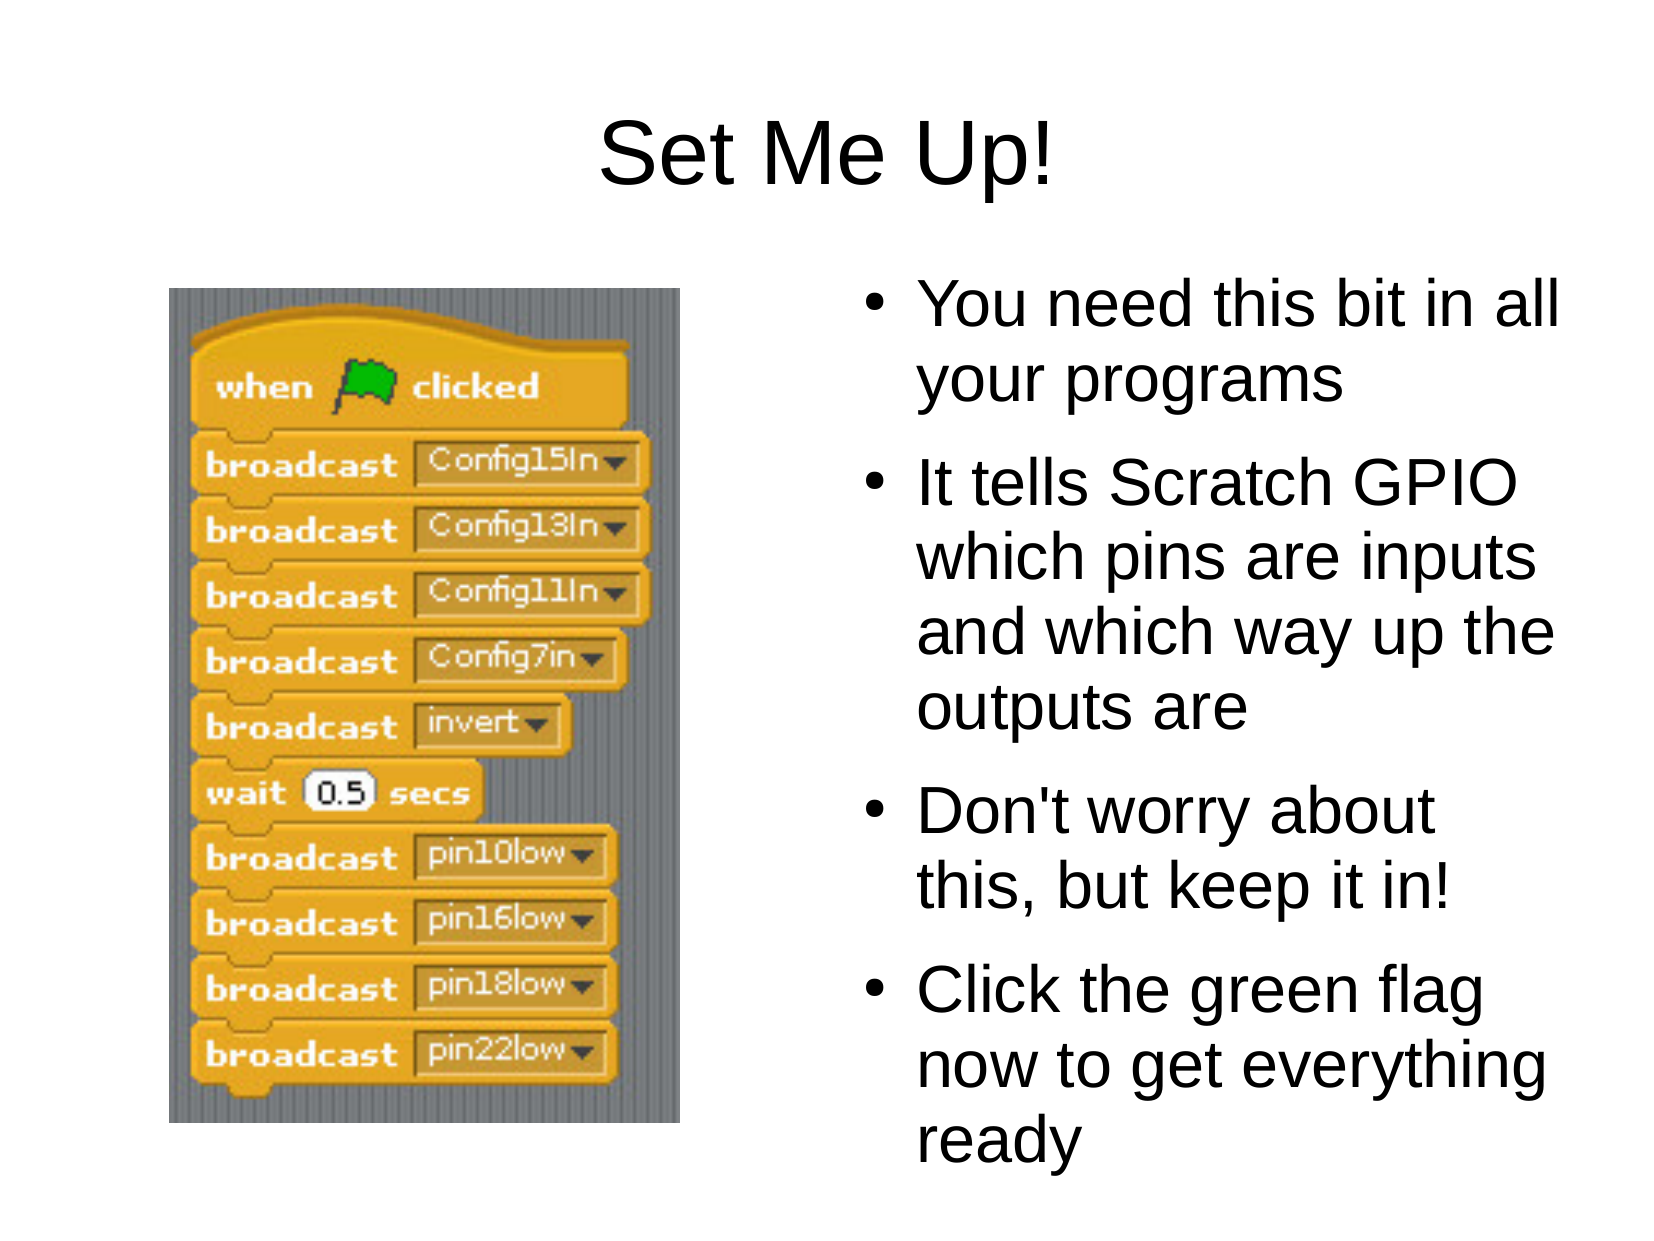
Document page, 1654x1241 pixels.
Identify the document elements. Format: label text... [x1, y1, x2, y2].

list You need this bit in all your programs It tells Scratch GPIO which pins are inputs and which way up the outputs are Don't worry about this, but keep it in! Click the green flag now to get everything ready [845, 265, 1572, 1182]
picture [169, 288, 680, 1123]
title Set Me Up! [82, 49, 1571, 257]
